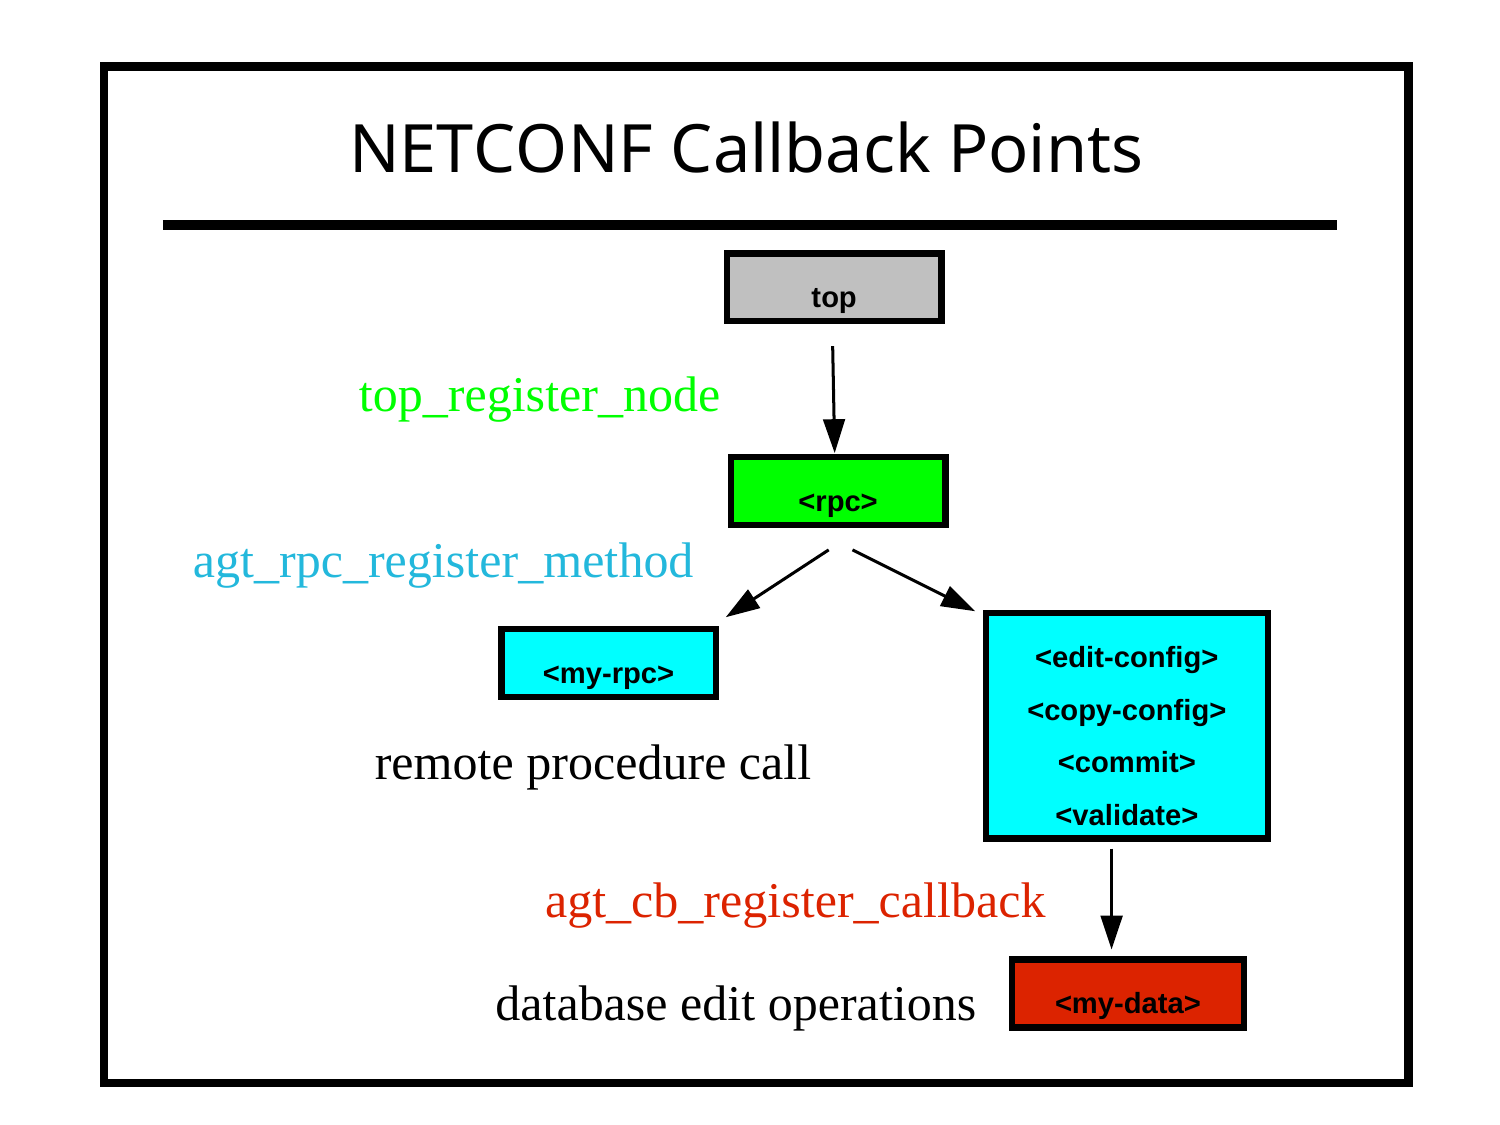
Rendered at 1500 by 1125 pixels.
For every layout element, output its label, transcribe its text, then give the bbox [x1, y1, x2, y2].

text_box database edit operations [480, 963, 992, 1039]
text_box <my-data> [1011, 959, 1245, 1028]
text_box <my-rpc> [501, 629, 717, 698]
text_box top [726, 253, 942, 322]
text_box agt_cb_register_callback [530, 860, 1061, 936]
text_box agt_rpc_register_method [178, 520, 709, 595]
text_box <rpc> [730, 457, 946, 526]
title NETCONF Callback Points [162, 87, 1332, 200]
text_box remote procedure call [360, 722, 827, 797]
text_box <edit-config> <copy-config> <commit> <validate> [986, 613, 1268, 839]
text_box top_register_node [344, 353, 736, 443]
